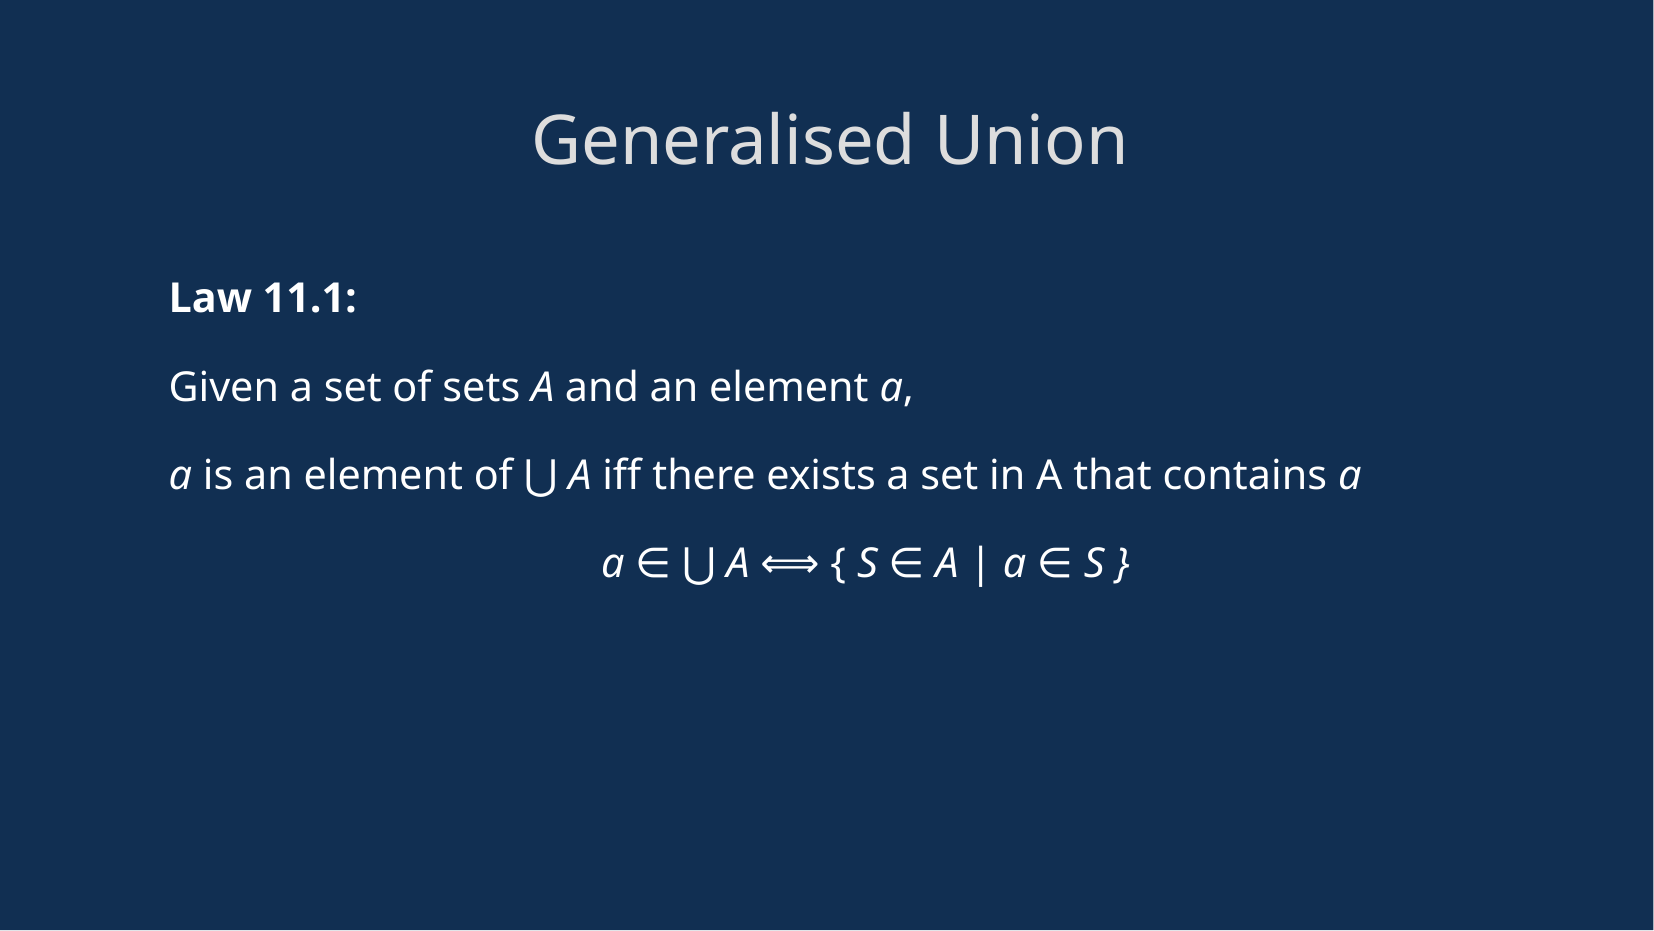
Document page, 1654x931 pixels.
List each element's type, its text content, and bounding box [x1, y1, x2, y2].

title Generalised Union [97, 56, 1563, 220]
list Law 11.1: Given a set of sets A and an element a, a is an element of ⋃ A iff there exists a set in A that contains a a ∈ ⋃ A ⟺ { S ∈ A | a ∈ S } [97, 268, 1563, 806]
